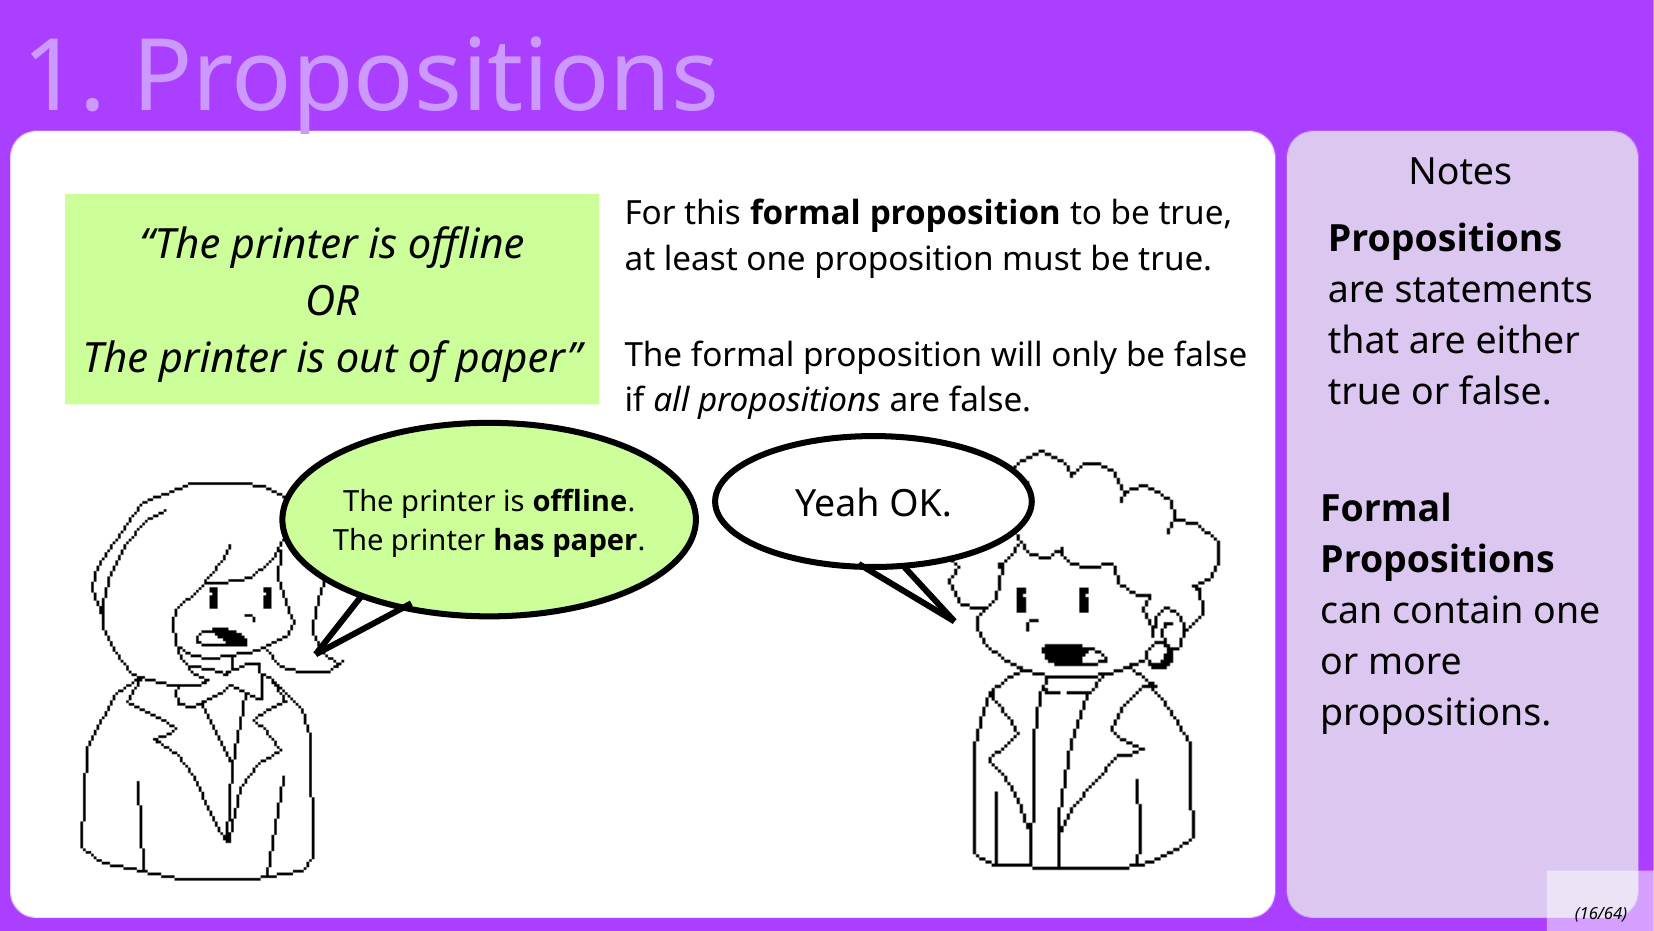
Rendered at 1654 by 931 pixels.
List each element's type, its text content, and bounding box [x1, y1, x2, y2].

text_box “The printer is offline OR The printer is out of paper” [65, 193, 600, 405]
table_cell False [1546, 870, 1654, 877]
text_box Notes [1290, 141, 1631, 199]
text_box For this formal proposition to be true, at least one proposition must be true. The formal proposition will only be false if all propositions are false. [609, 181, 1269, 404]
text_box (<number>/64) [1546, 877, 1654, 931]
text_box Propositions are statements that are either true or false. [1298, 222, 1623, 406]
text_box Yeah OK. [715, 436, 1032, 567]
title 1. Propositions [22, 13, 1511, 130]
text_box Formal Propositions can contain one or more propositions. [1298, 496, 1623, 722]
text_box The printer is offline. The printer has paper. [282, 422, 696, 617]
picture [0, 0, 1654, 931]
